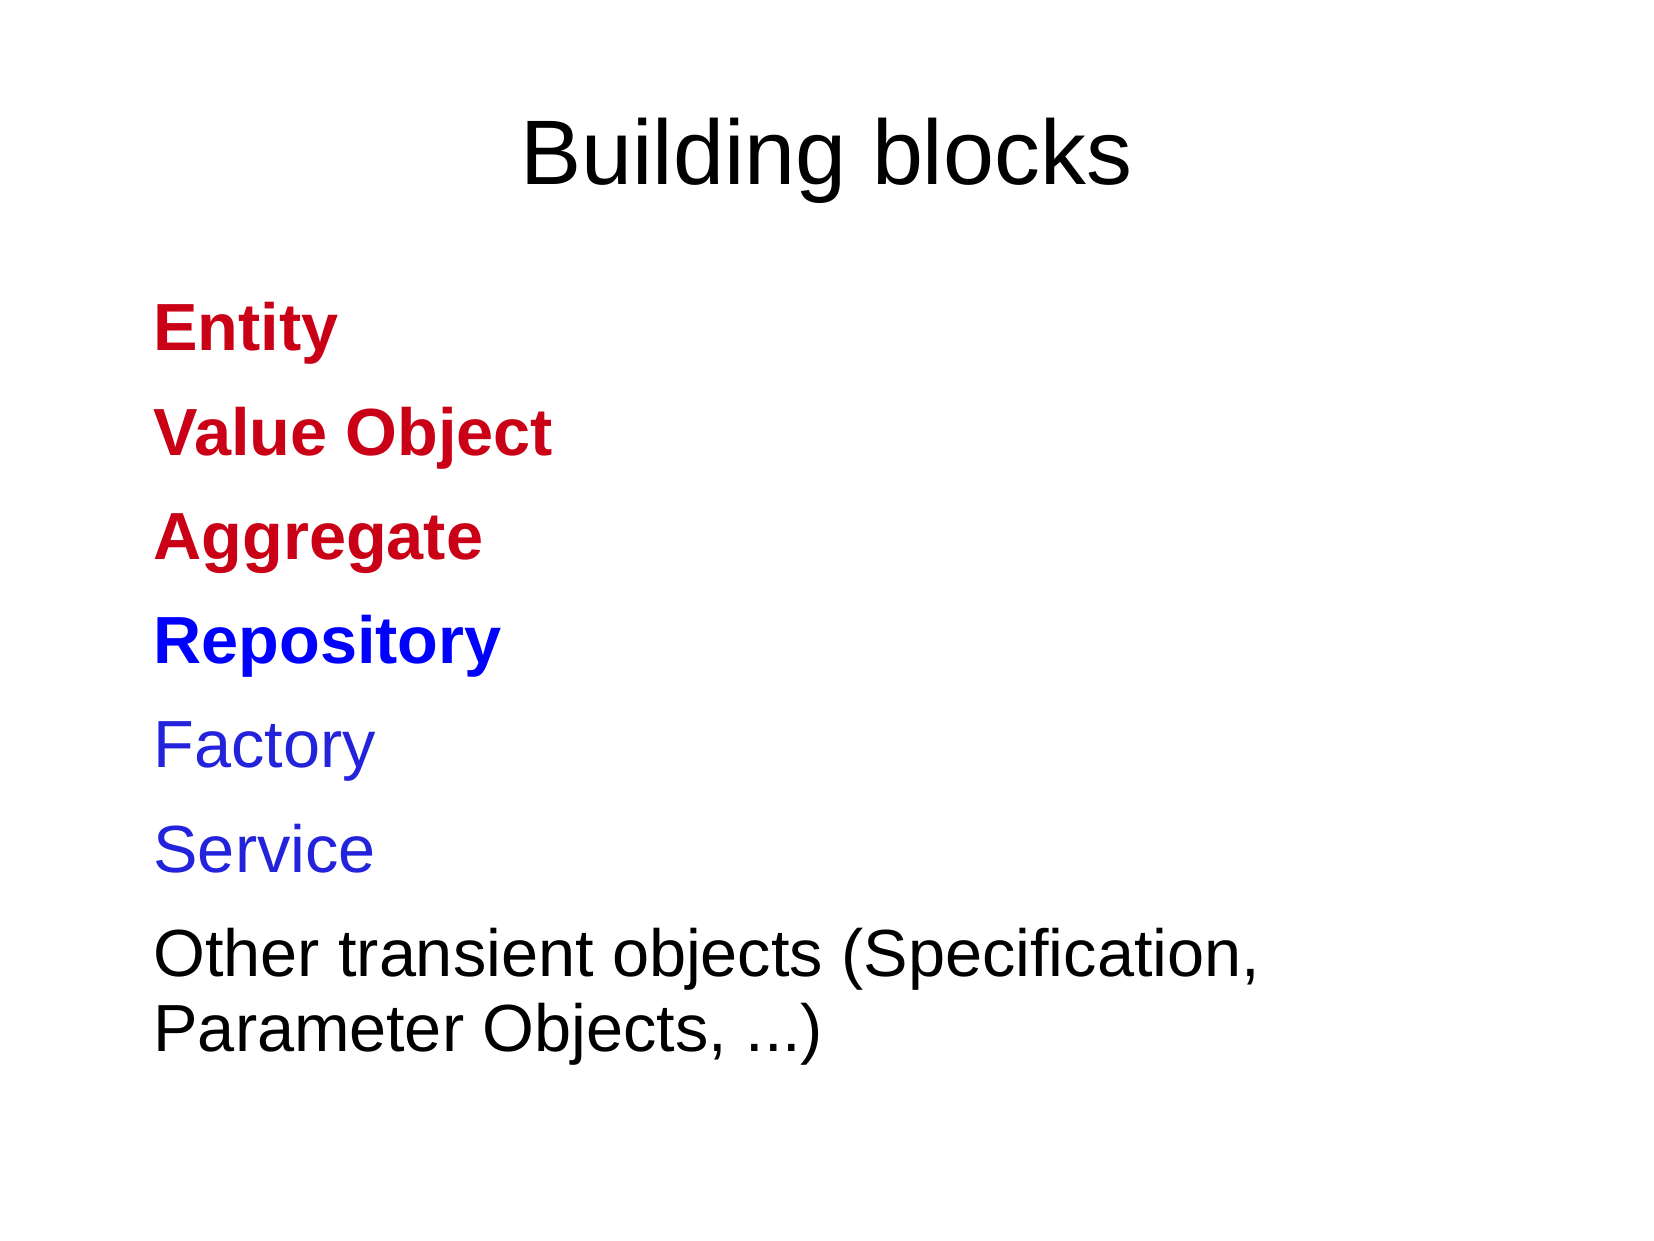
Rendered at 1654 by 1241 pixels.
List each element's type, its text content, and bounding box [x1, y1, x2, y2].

title Building blocks [82, 56, 1571, 250]
list Entity Value Object Aggregate Repository Factory Service Other transient objects (Specification, Parameter Objects, ...) [82, 290, 1571, 1109]
